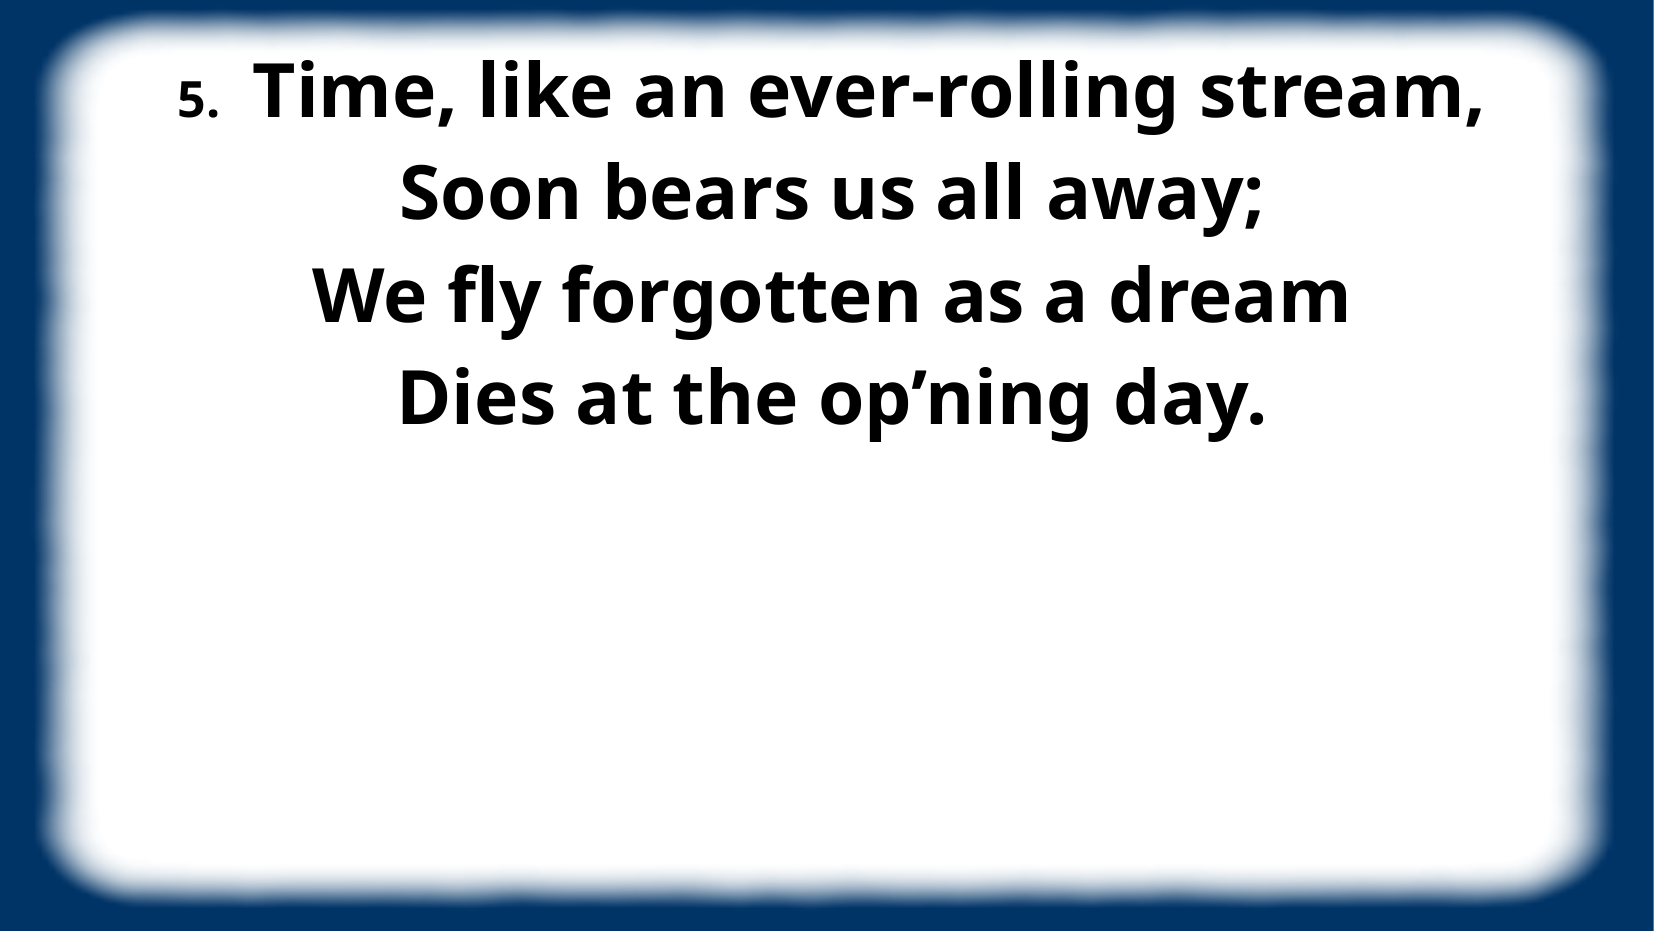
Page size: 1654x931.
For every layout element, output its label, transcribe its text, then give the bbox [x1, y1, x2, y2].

text_box 5. Time, like an ever-rolling stream, Soon bears us all away; We fly forgotten as a dream Dies at the op’ning day. [105, 30, 1561, 445]
picture [0, 0, 1654, 931]
